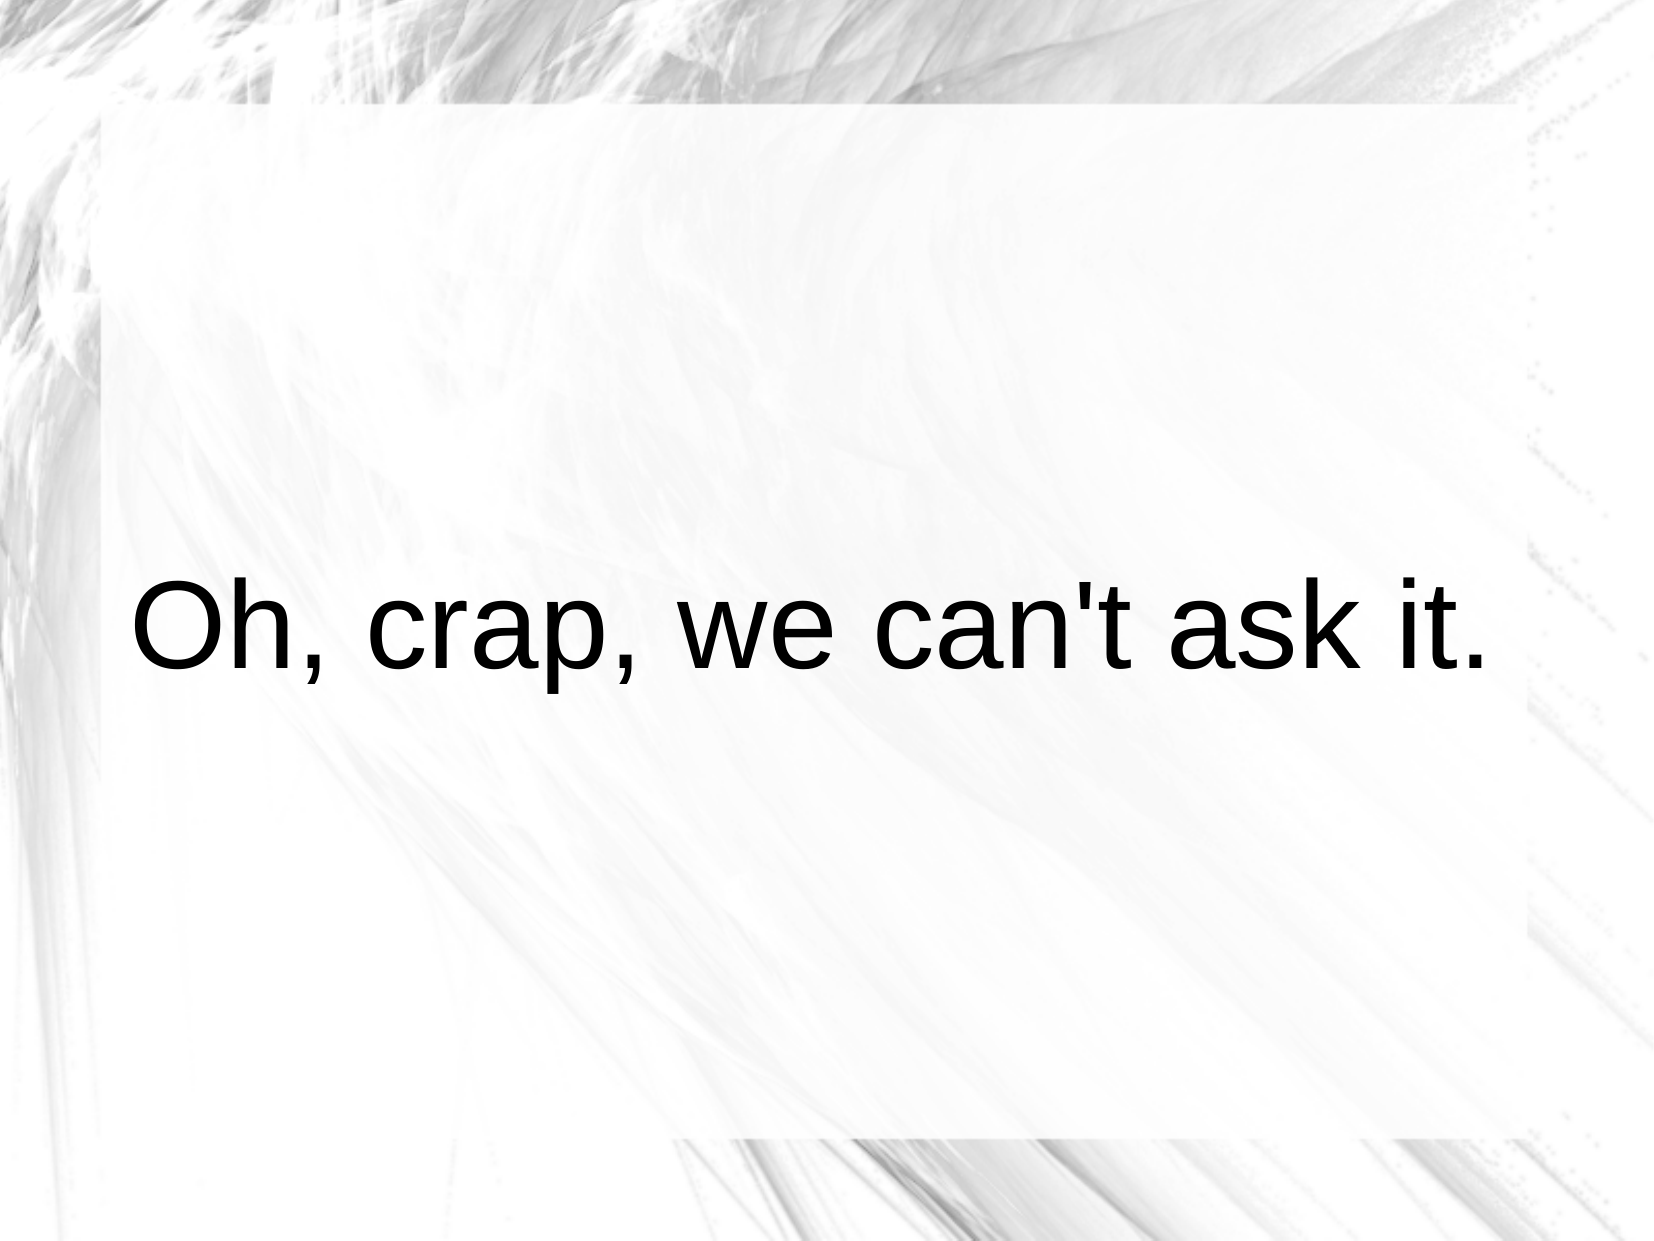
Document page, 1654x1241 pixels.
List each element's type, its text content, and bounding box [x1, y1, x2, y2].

subtitle Oh, crap, we can't ask it. [118, 112, 1506, 1139]
picture [0, 0, 1654, 1241]
